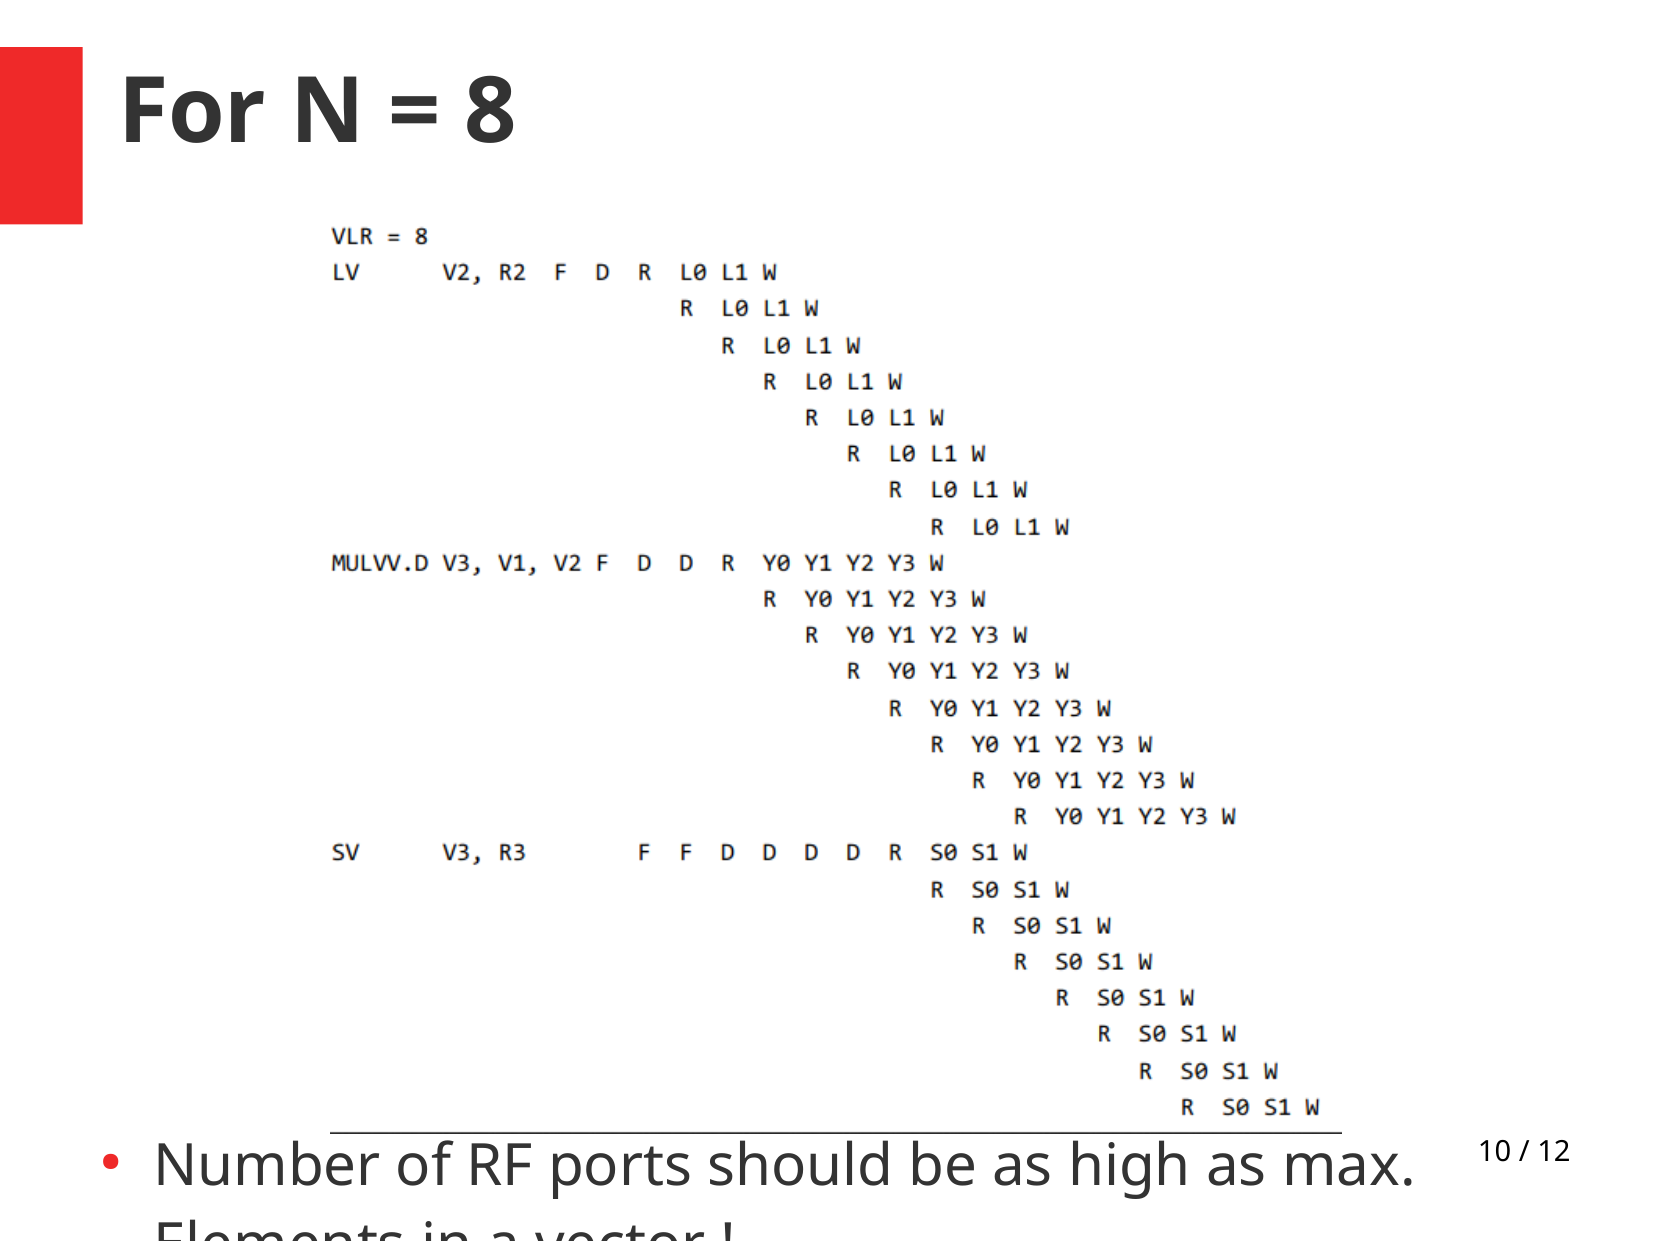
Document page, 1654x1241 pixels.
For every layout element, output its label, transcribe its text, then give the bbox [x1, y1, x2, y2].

title For N = 8 [118, 49, 1571, 166]
list Number of RF ports should be as high as max. Elements in a vector ! [82, 1123, 1501, 1205]
picture [330, 224, 1342, 1134]
